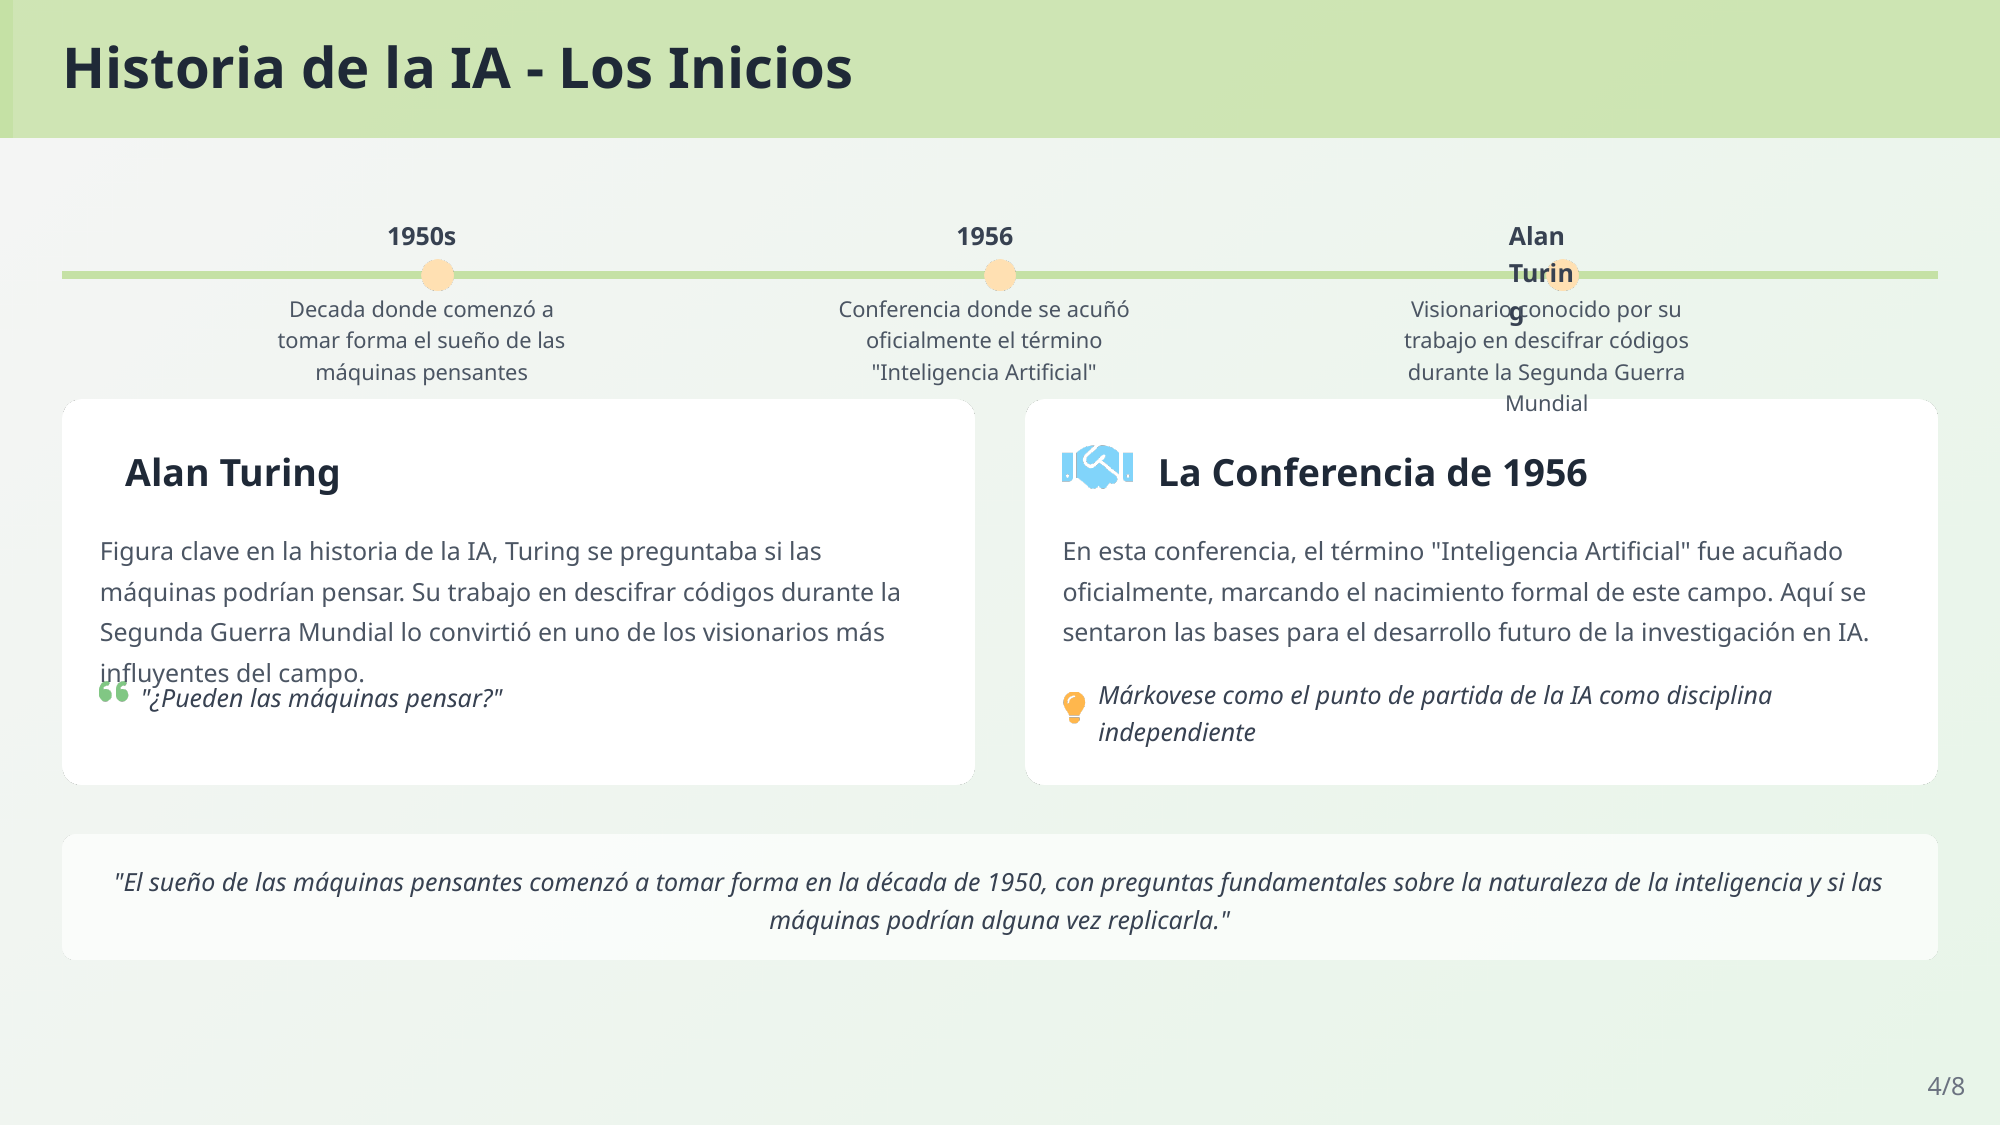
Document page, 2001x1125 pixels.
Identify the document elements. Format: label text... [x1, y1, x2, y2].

text_box Márkovese como el punto de partida de la IA como disciplina independiente [1098, 671, 1900, 747]
text_box Historia de la IA - Los Inicios [62, 37, 2000, 100]
text_box Visionario conocido por su trabajo en descifrar códigos durante la Segunda Guerra Mundial [1390, 290, 1704, 416]
text_box En esta conferencia, el término "Inteligencia Artificial" fue acuñado oficialmente, marcando el nacimiento formal de este campo. Aquí se sentaron las bases para el desarrollo futuro de la investigación en IA. [1062, 524, 1900, 647]
picture [0, 0, 2000, 1125]
text_box "¿Pueden las máquinas pensar?" [140, 675, 586, 713]
text_box Conferencia donde se acuñó oficialmente el término "Inteligencia Artificial" [828, 290, 1141, 385]
text_box Alan Turing [1508, 212, 1585, 288]
text_box 1950s [387, 212, 471, 250]
text_box 1956 [956, 212, 1024, 250]
text_box "El sueño de las máquinas pensantes comenzó a tomar forma en la década de 1950, con preguntas fundamentales sobre la naturaleza de la inteligencia y si las máquinas podrían alguna vez replicarla." [87, 859, 1913, 935]
text_box 4/8 [1927, 1062, 1970, 1100]
text_box La Conferencia de 1956 [1157, 443, 1661, 494]
text_box Figura clave en la historia de la IA, Turing se preguntaba si las máquinas podrían pensar. Su trabajo en descifrar códigos durante la Segunda Guerra Mundial lo convirtió en uno de los visionarios más influyentes del campo. [99, 524, 938, 647]
text_box Decada donde comenzó a tomar forma el sueño de las máquinas pensantes [265, 290, 579, 385]
text_box Alan Turing [125, 443, 372, 494]
